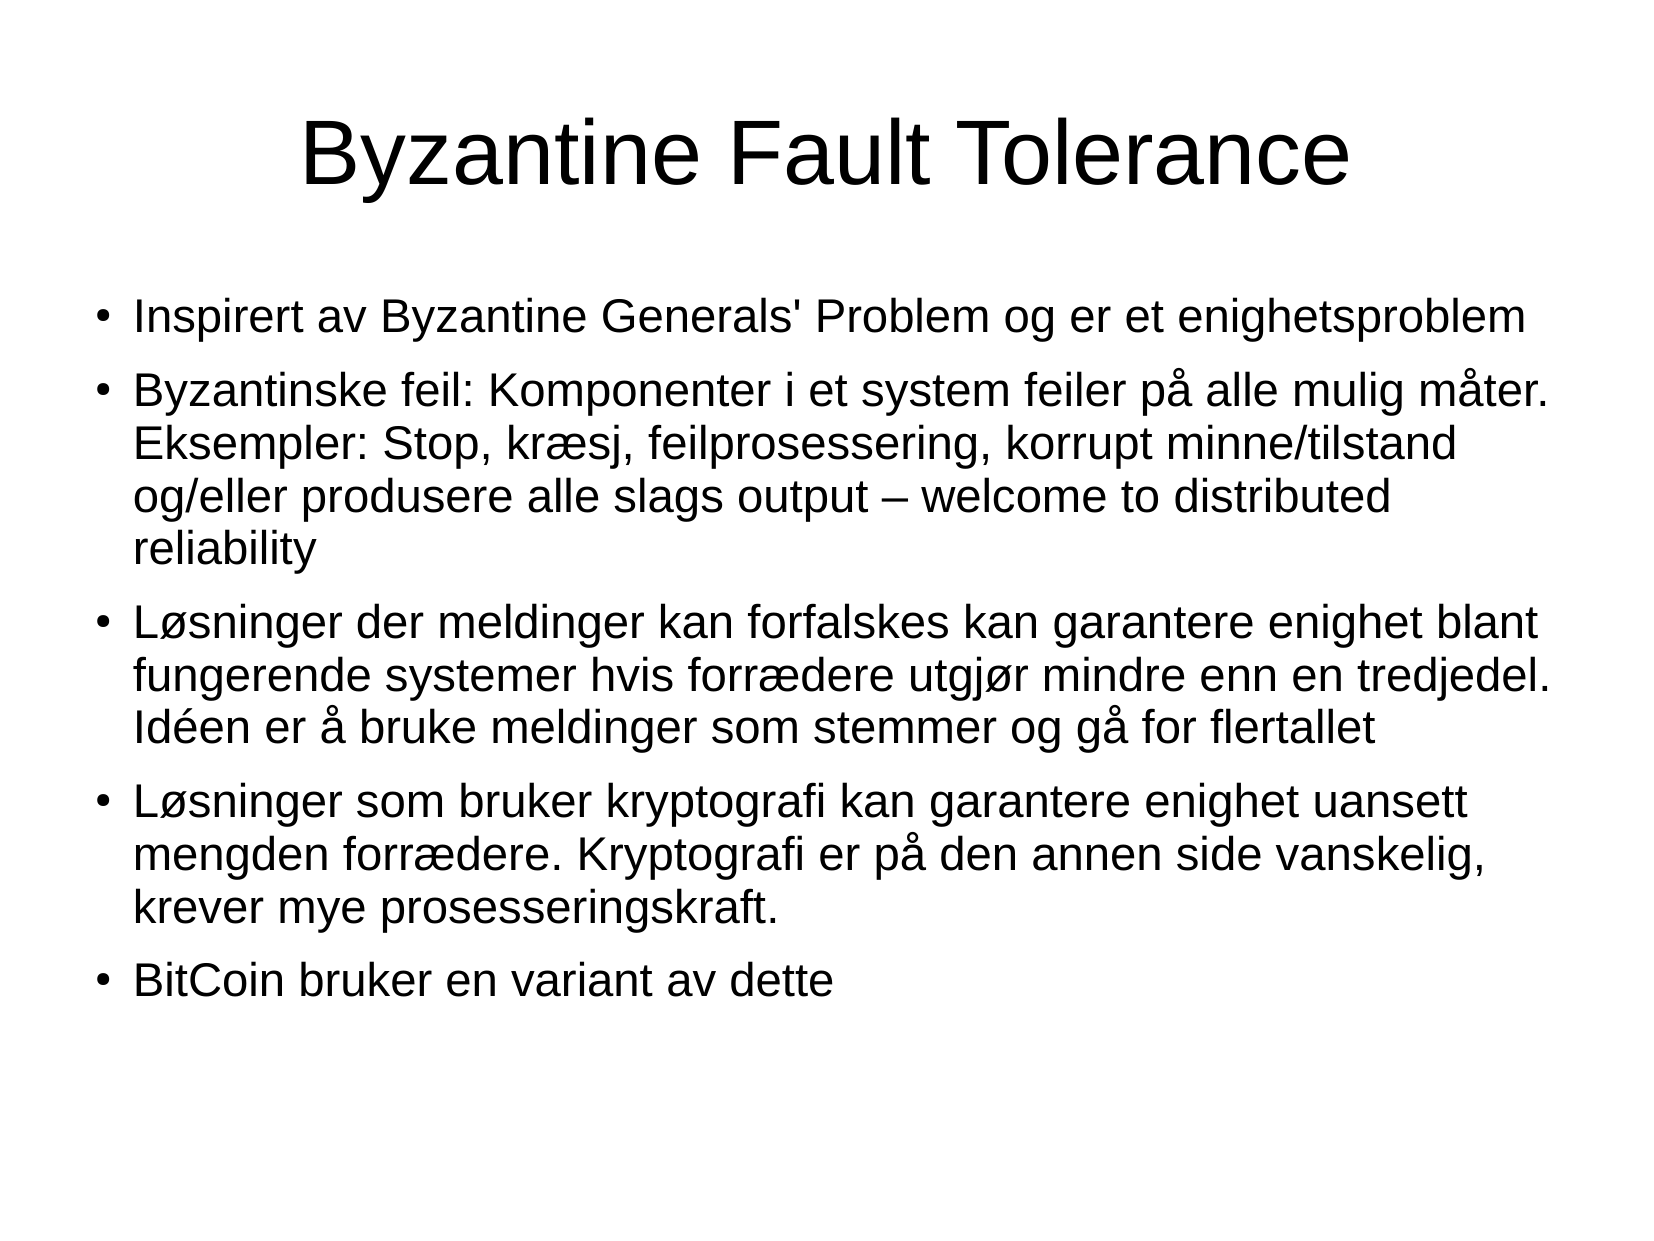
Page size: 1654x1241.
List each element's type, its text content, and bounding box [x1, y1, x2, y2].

list Inspirert av Byzantine Generals' Problem og er et enighetsproblem Byzantinske feil: Komponenter i et system feiler på alle mulig måter. Eksempler: Stop, kræsj, feilprosessering, korrupt minne/tilstand og/eller produsere alle slags output – welcome to distributed reliability Løsninger der meldinger kan forfalskes kan garantere enighet blant fungerende systemer hvis forrædere utgjør mindre enn en tredjedel. Idéen er å bruke meldinger som stemmer og gå for flertallet Løsninger som bruker kryptografi kan garantere enighet uansett mengden forrædere. Kryptografi er på den annen side vanskelig, krever mye prosesseringskraft. BitCoin bruker en variant av dette [82, 290, 1571, 1010]
title Byzantine Fault Tolerance [82, 49, 1571, 257]
